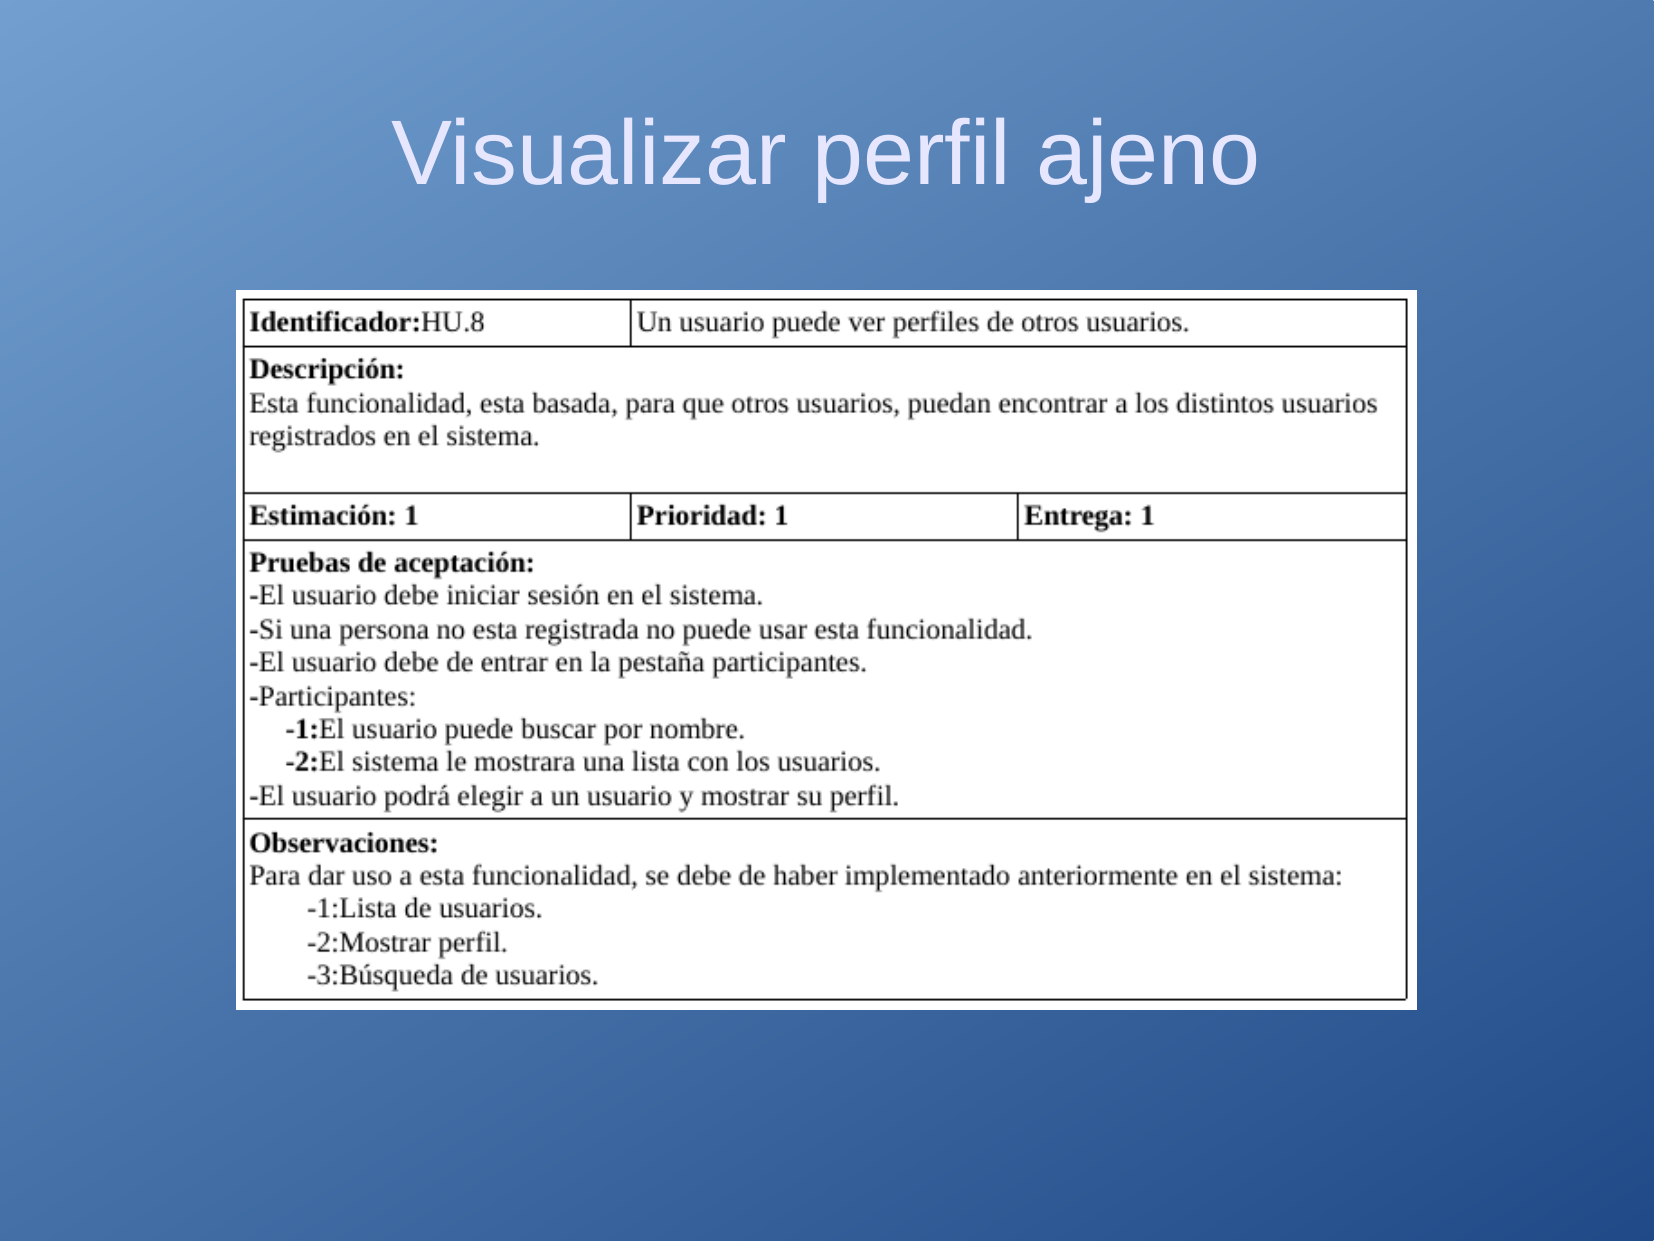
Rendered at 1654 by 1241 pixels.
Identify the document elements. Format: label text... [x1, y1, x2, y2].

picture [236, 290, 1417, 1010]
title Visualizar perfil ajeno [82, 49, 1571, 257]
